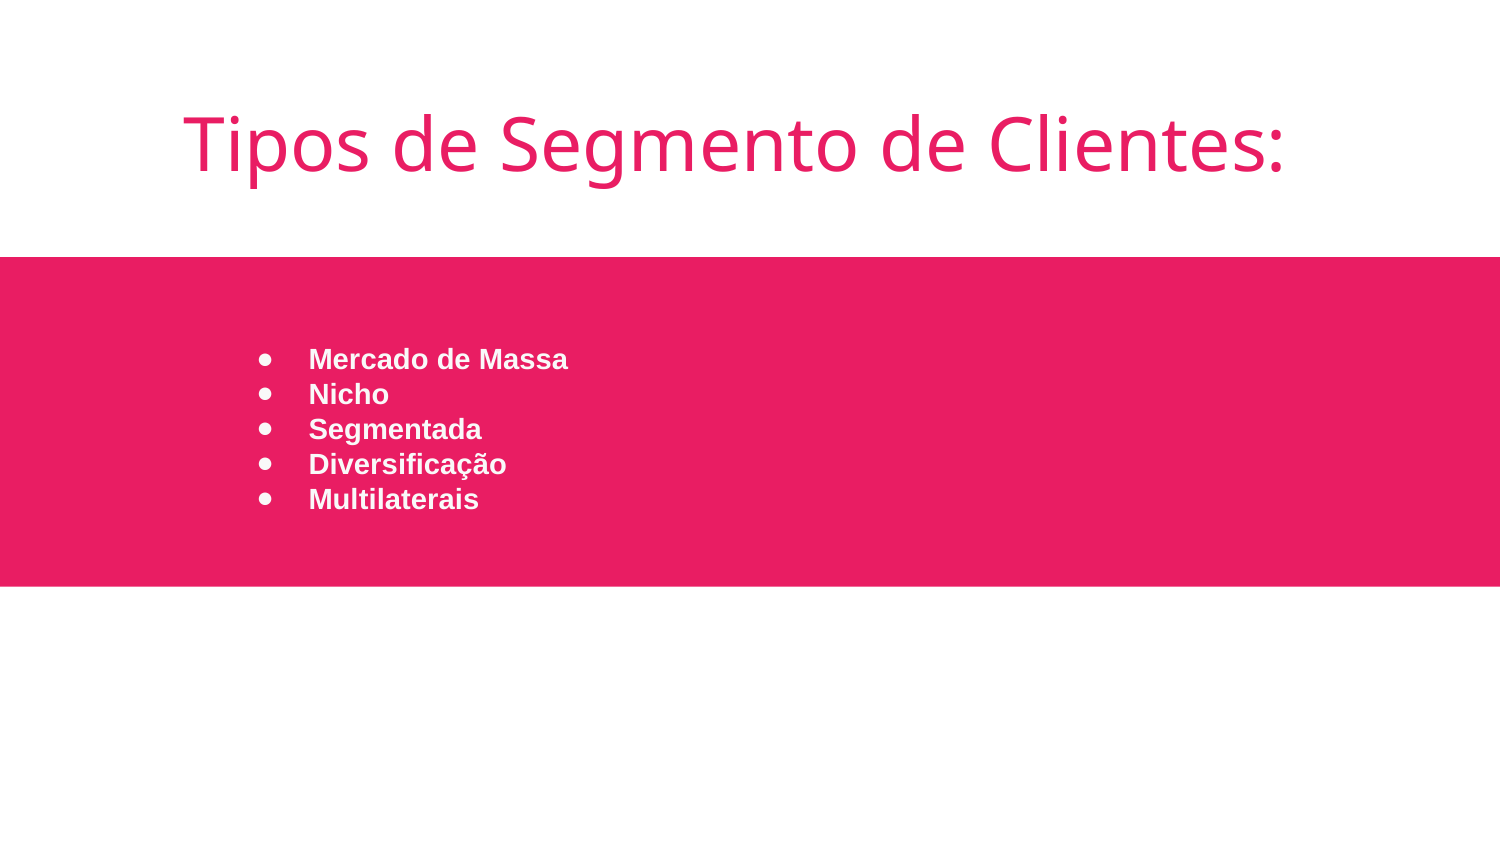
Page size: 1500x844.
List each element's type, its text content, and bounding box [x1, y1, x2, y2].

text_box Mercado de Massa Nicho Segmentada Diversificação Multilaterais [218, 325, 1253, 446]
title Tipos de Segmento de Clientes: [56, 17, 1415, 267]
